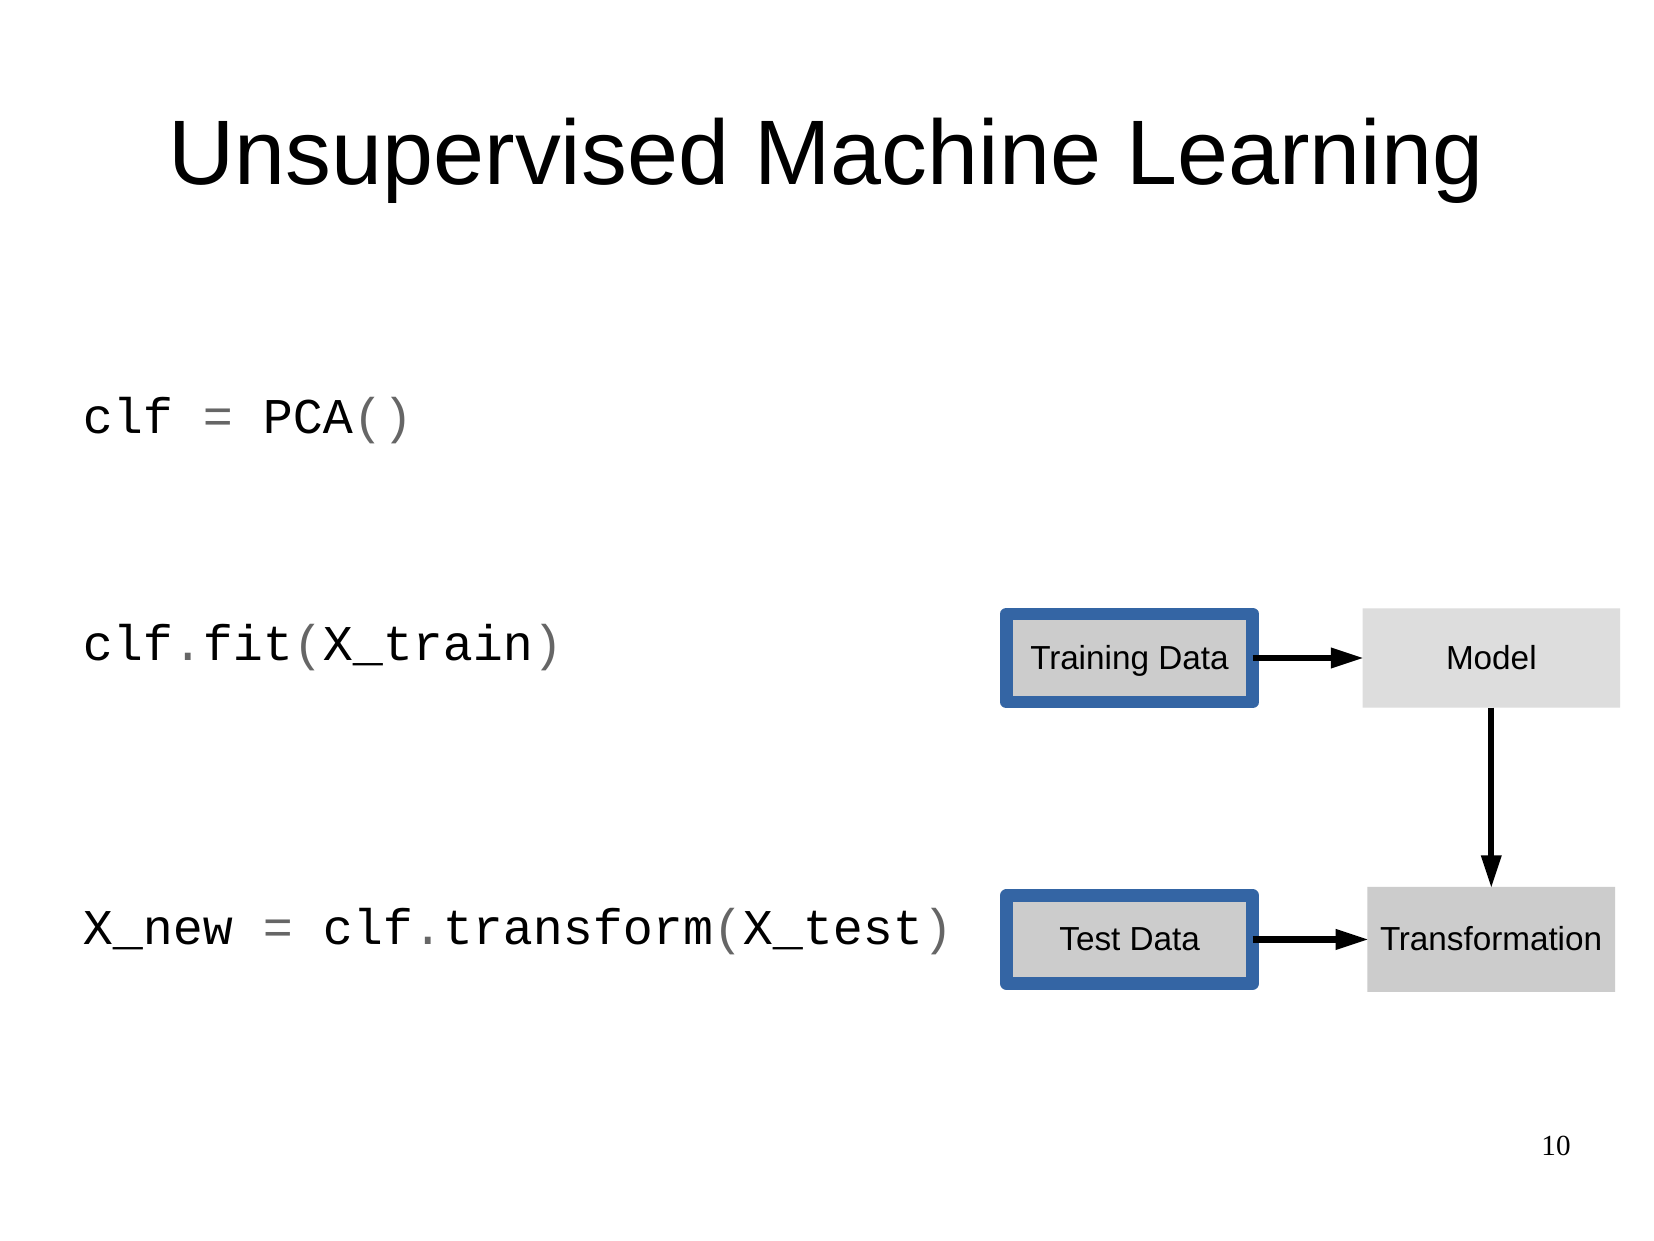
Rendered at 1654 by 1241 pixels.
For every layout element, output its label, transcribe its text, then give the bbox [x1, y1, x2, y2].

text_box clf = PCA() clf.fit(X_train) X_new = clf.transform(X_test) [82, 392, 1411, 1008]
text_box Training Data [1006, 613, 1253, 703]
text_box Test Data [1006, 895, 1253, 984]
title Unsupervised Machine Learning [82, 49, 1571, 257]
text_box Transformation [1367, 886, 1616, 992]
text_box Model [1362, 608, 1621, 708]
